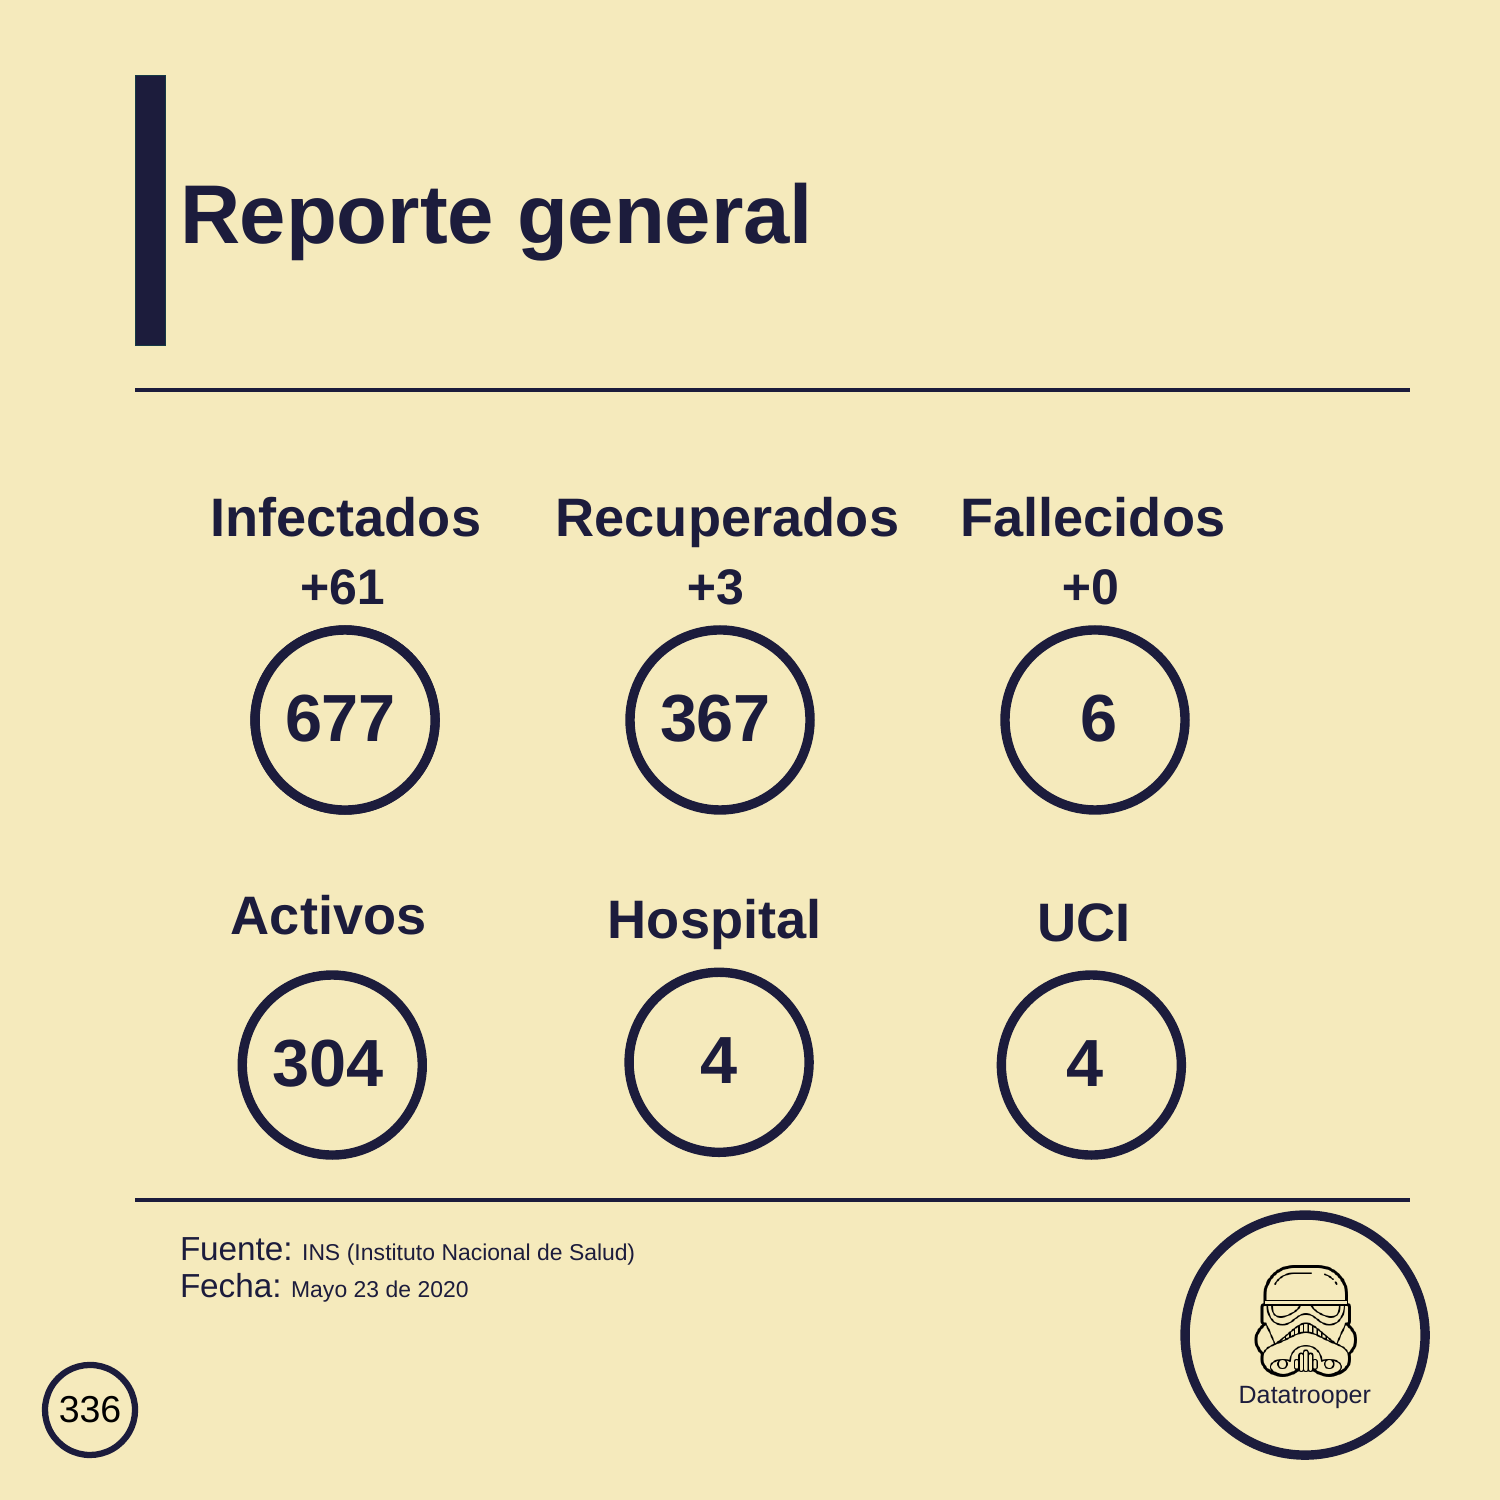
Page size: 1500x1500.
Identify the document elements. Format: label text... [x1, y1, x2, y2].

title Fuente: INS (Instituto Nacional de Salud) Fecha: Mayo 23 de 2020 [180, 1193, 1201, 1198]
title Activos [230, 854, 436, 977]
title Fallecidos [960, 479, 1261, 555]
text_box [1005, 629, 1186, 811]
title 677 [285, 681, 421, 756]
text_box [1001, 975, 1182, 1156]
title Infectados [210, 479, 511, 555]
text_box [255, 629, 436, 811]
text_box Datatrooper [1230, 1379, 1381, 1411]
picture [1230, 1245, 1381, 1379]
title 4 [700, 1023, 776, 1099]
title +0 [1061, 559, 1197, 615]
text_box 336 [45, 1364, 136, 1456]
title 304 [272, 1026, 408, 1101]
title 367 [660, 681, 796, 756]
text_box [629, 972, 810, 1153]
title +3 [686, 559, 822, 615]
title +61 [300, 559, 436, 615]
title UCI [1037, 885, 1143, 961]
title 4 [1066, 1026, 1112, 1101]
title Hospital [607, 882, 840, 958]
text_box [1185, 1215, 1426, 1456]
title Fuente: INS (Instituto Nacional de Salud) Fecha: Mayo 23 de 2020 [180, 1202, 1201, 1342]
text_box [135, 75, 166, 346]
text_box [630, 629, 811, 811]
title Reporte general [180, 120, 1351, 311]
text_box [242, 977, 423, 1156]
title 6 [1080, 681, 1111, 756]
title Recuperados [555, 456, 901, 579]
